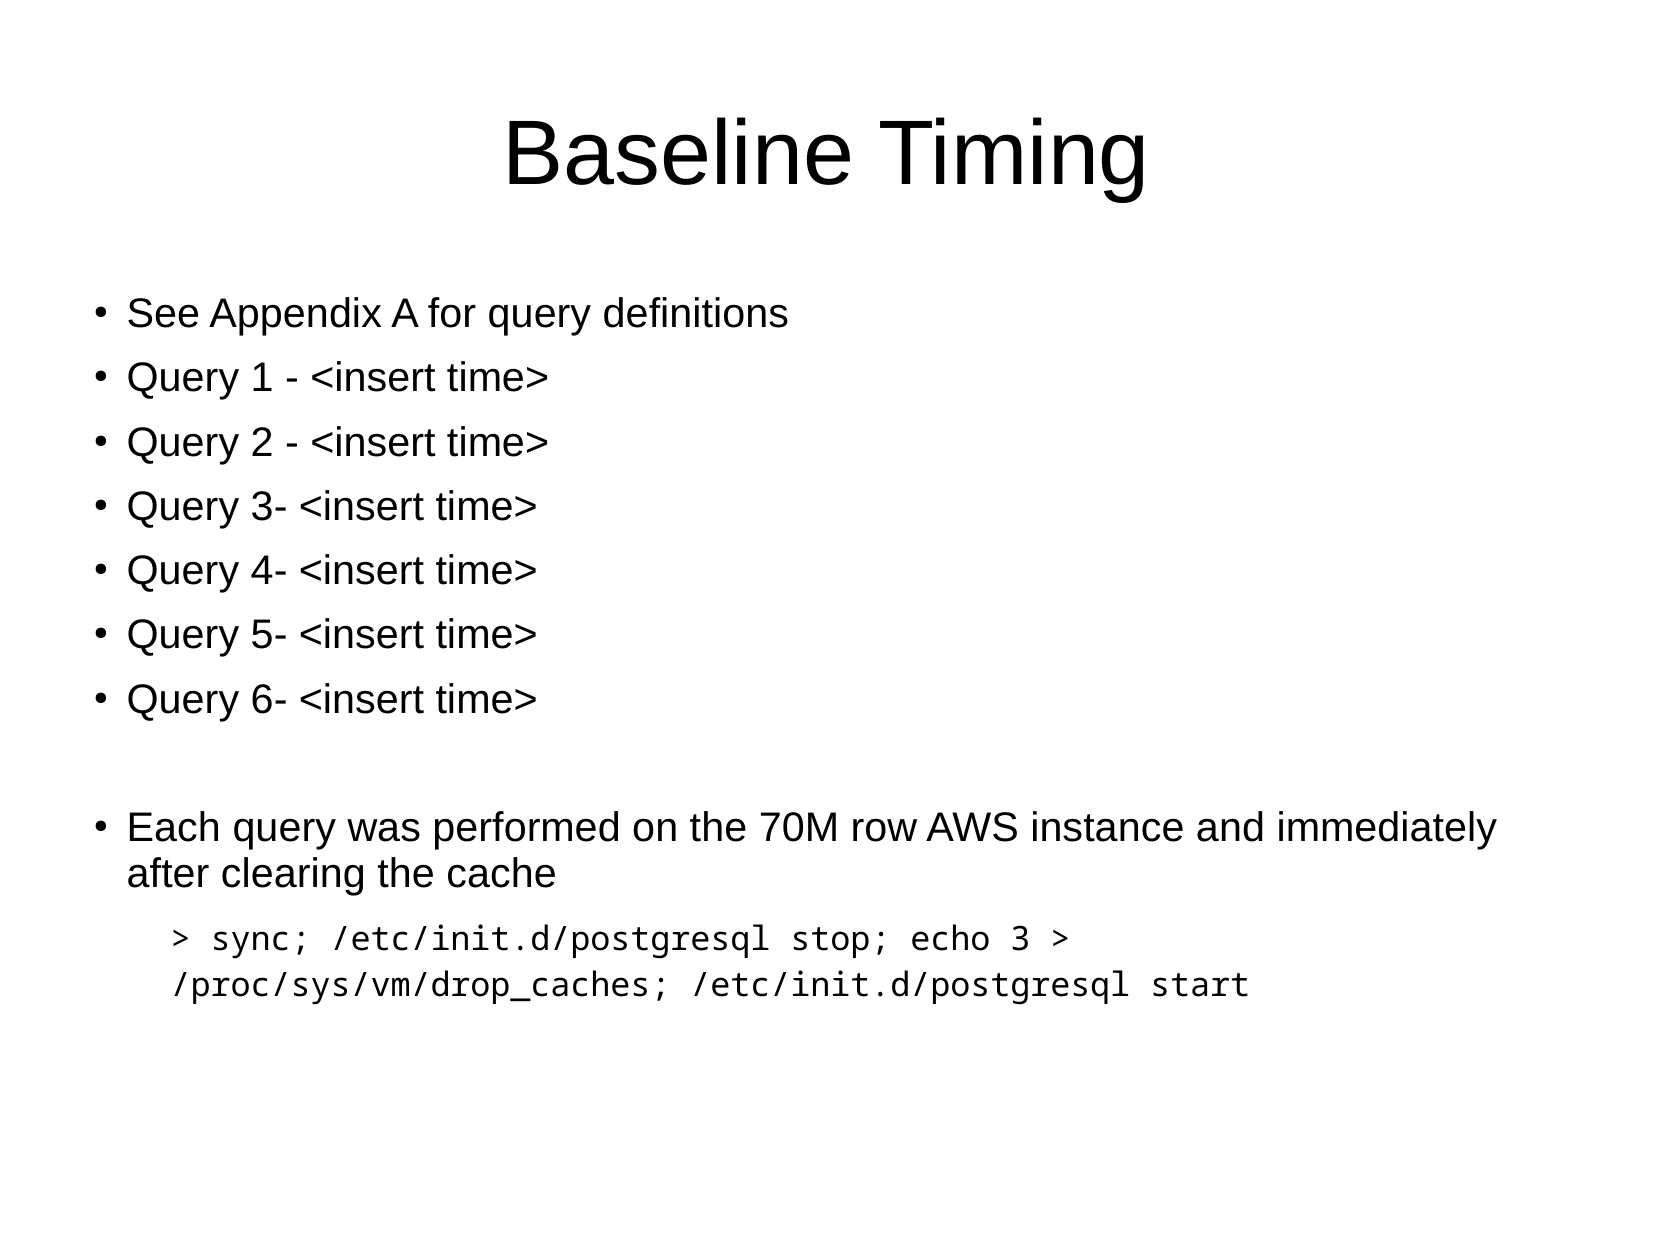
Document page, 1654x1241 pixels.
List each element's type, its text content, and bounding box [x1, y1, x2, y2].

list See Appendix A for query definitions Query 1 - <insert time> Query 2 - <insert time> Query 3- <insert time> Query 4- <insert time> Query 5- <insert time> Query 6- <insert time> Each query was performed on the 70M row AWS instance and immediately after clearing the cache > sync; /etc/init.d/postgresql stop; echo 3 > /proc/sys/vm/drop_caches; /etc/init.d/postgresql start [82, 290, 1571, 1010]
title Baseline Timing [82, 49, 1571, 257]
